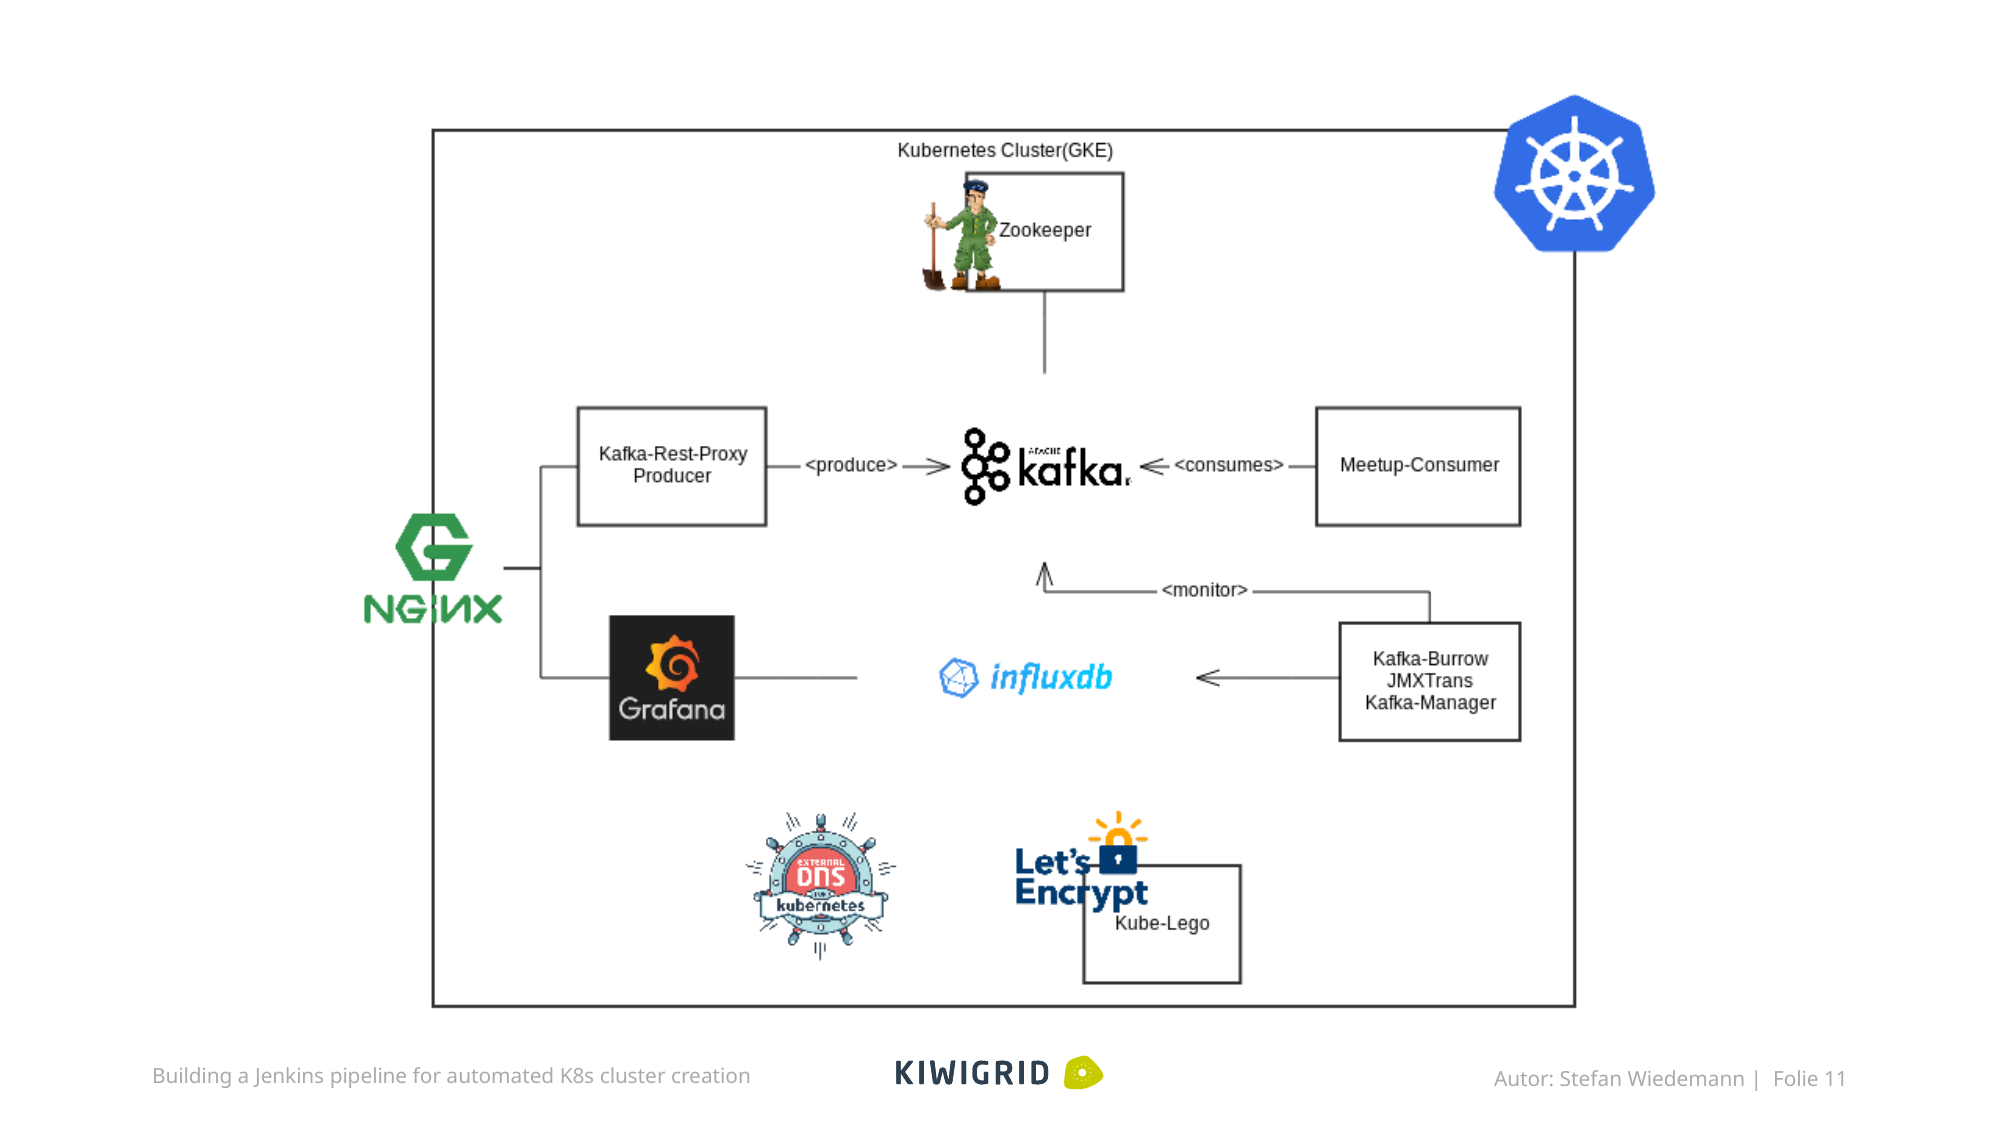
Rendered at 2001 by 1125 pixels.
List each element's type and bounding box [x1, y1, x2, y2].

picture [324, 68, 1686, 1038]
